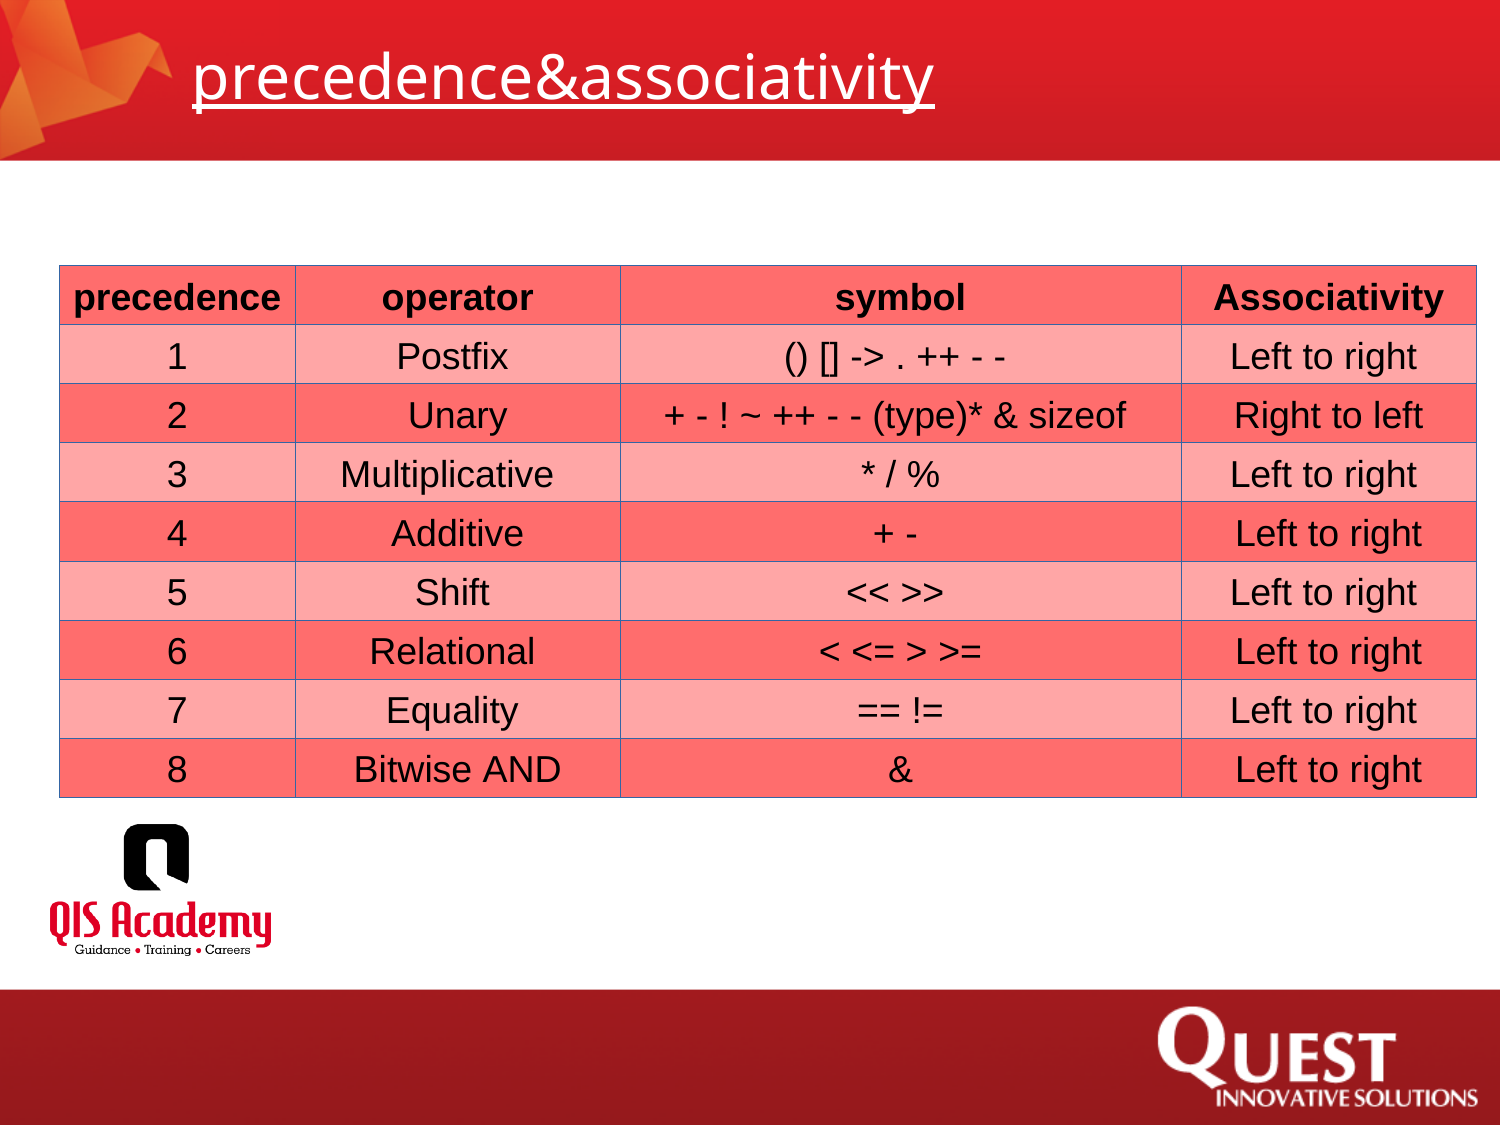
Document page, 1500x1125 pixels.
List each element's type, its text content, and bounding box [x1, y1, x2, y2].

text_box 8 [59, 738, 295, 798]
text_box << >> [620, 561, 1181, 620]
text_box & [620, 738, 1181, 798]
text_box Bitwise AND [295, 738, 620, 798]
text_box Left to right [1181, 680, 1477, 738]
text_box Multiplicative [295, 443, 620, 501]
text_box Right to left [1181, 383, 1477, 443]
text_box + - ! ~ ++ - - (type)* & sizeof [620, 383, 1181, 443]
text_box + - [620, 501, 1181, 561]
text_box 5 [59, 561, 295, 620]
title precedence&associativity [177, 29, 1500, 163]
text_box () [] -> . ++ - - [620, 324, 1181, 383]
text_box Unary [295, 383, 620, 443]
text_box Left to right [1181, 501, 1477, 561]
text_box Left to right [1181, 443, 1477, 501]
text_box == != [620, 680, 1181, 738]
text_box precedence [59, 265, 295, 324]
text_box Left to right [1181, 561, 1477, 620]
text_box 1 [59, 324, 295, 383]
text_box 4 [59, 501, 295, 561]
text_box < <= > >= [620, 620, 1181, 680]
text_box Postfix [295, 324, 620, 383]
text_box Additive [295, 501, 620, 561]
text_box Left to right [1181, 324, 1477, 383]
text_box 3 [59, 443, 295, 501]
text_box Associativity [1181, 265, 1477, 324]
text_box Equality [295, 680, 620, 738]
text_box 7 [59, 680, 295, 738]
text_box 2 [59, 383, 295, 443]
text_box Relational [295, 620, 620, 680]
text_box Left to right [1181, 620, 1477, 680]
text_box * / % [620, 443, 1181, 501]
text_box operator [295, 265, 620, 324]
picture [0, 0, 1500, 1125]
text_box 6 [59, 620, 295, 680]
text_box Left to right [1181, 738, 1477, 798]
text_box symbol [620, 265, 1181, 324]
text_box Shift [295, 561, 620, 620]
